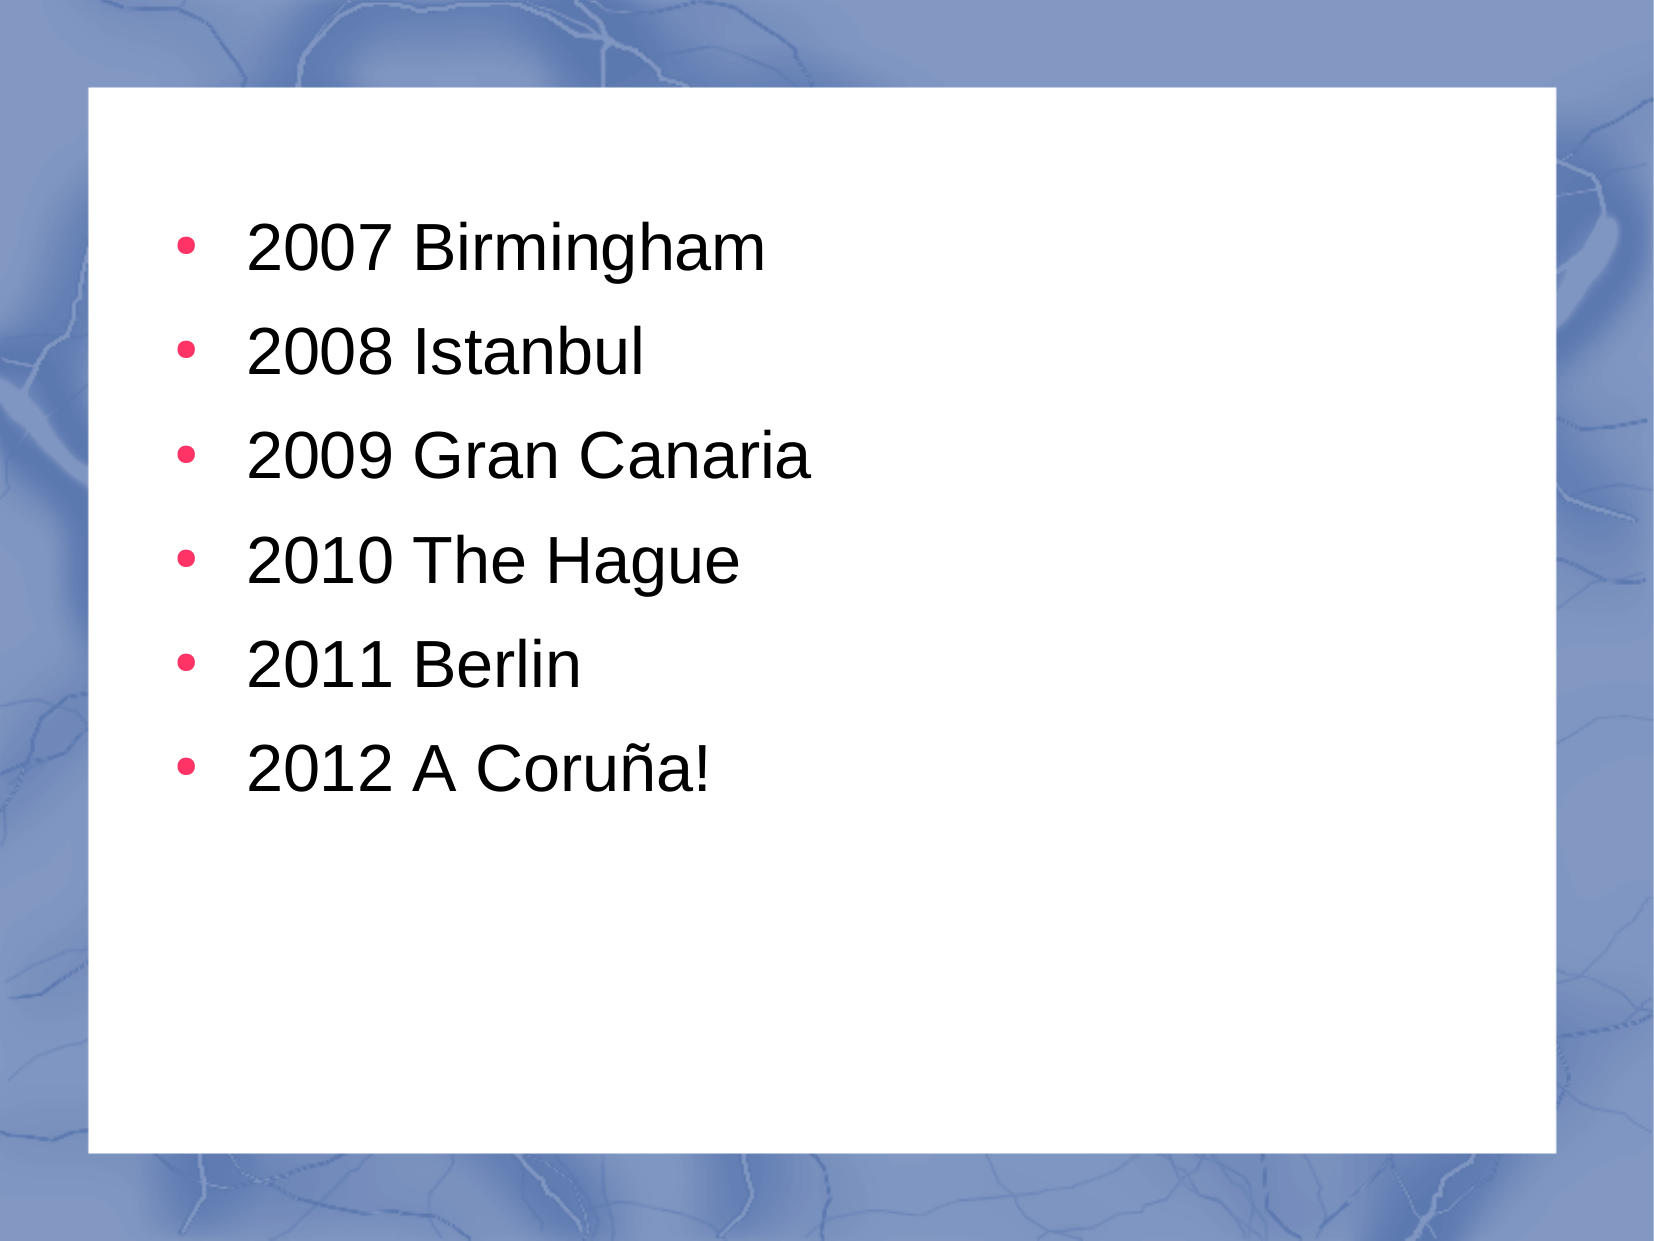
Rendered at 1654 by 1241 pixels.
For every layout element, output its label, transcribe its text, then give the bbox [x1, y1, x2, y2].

list 2007 Birmingham 2008 Istanbul 2009 Gran Canaria 2010 The Hague 2011 Berlin 2012 A Coruña! [156, 210, 1516, 930]
picture [0, 0, 1654, 1241]
